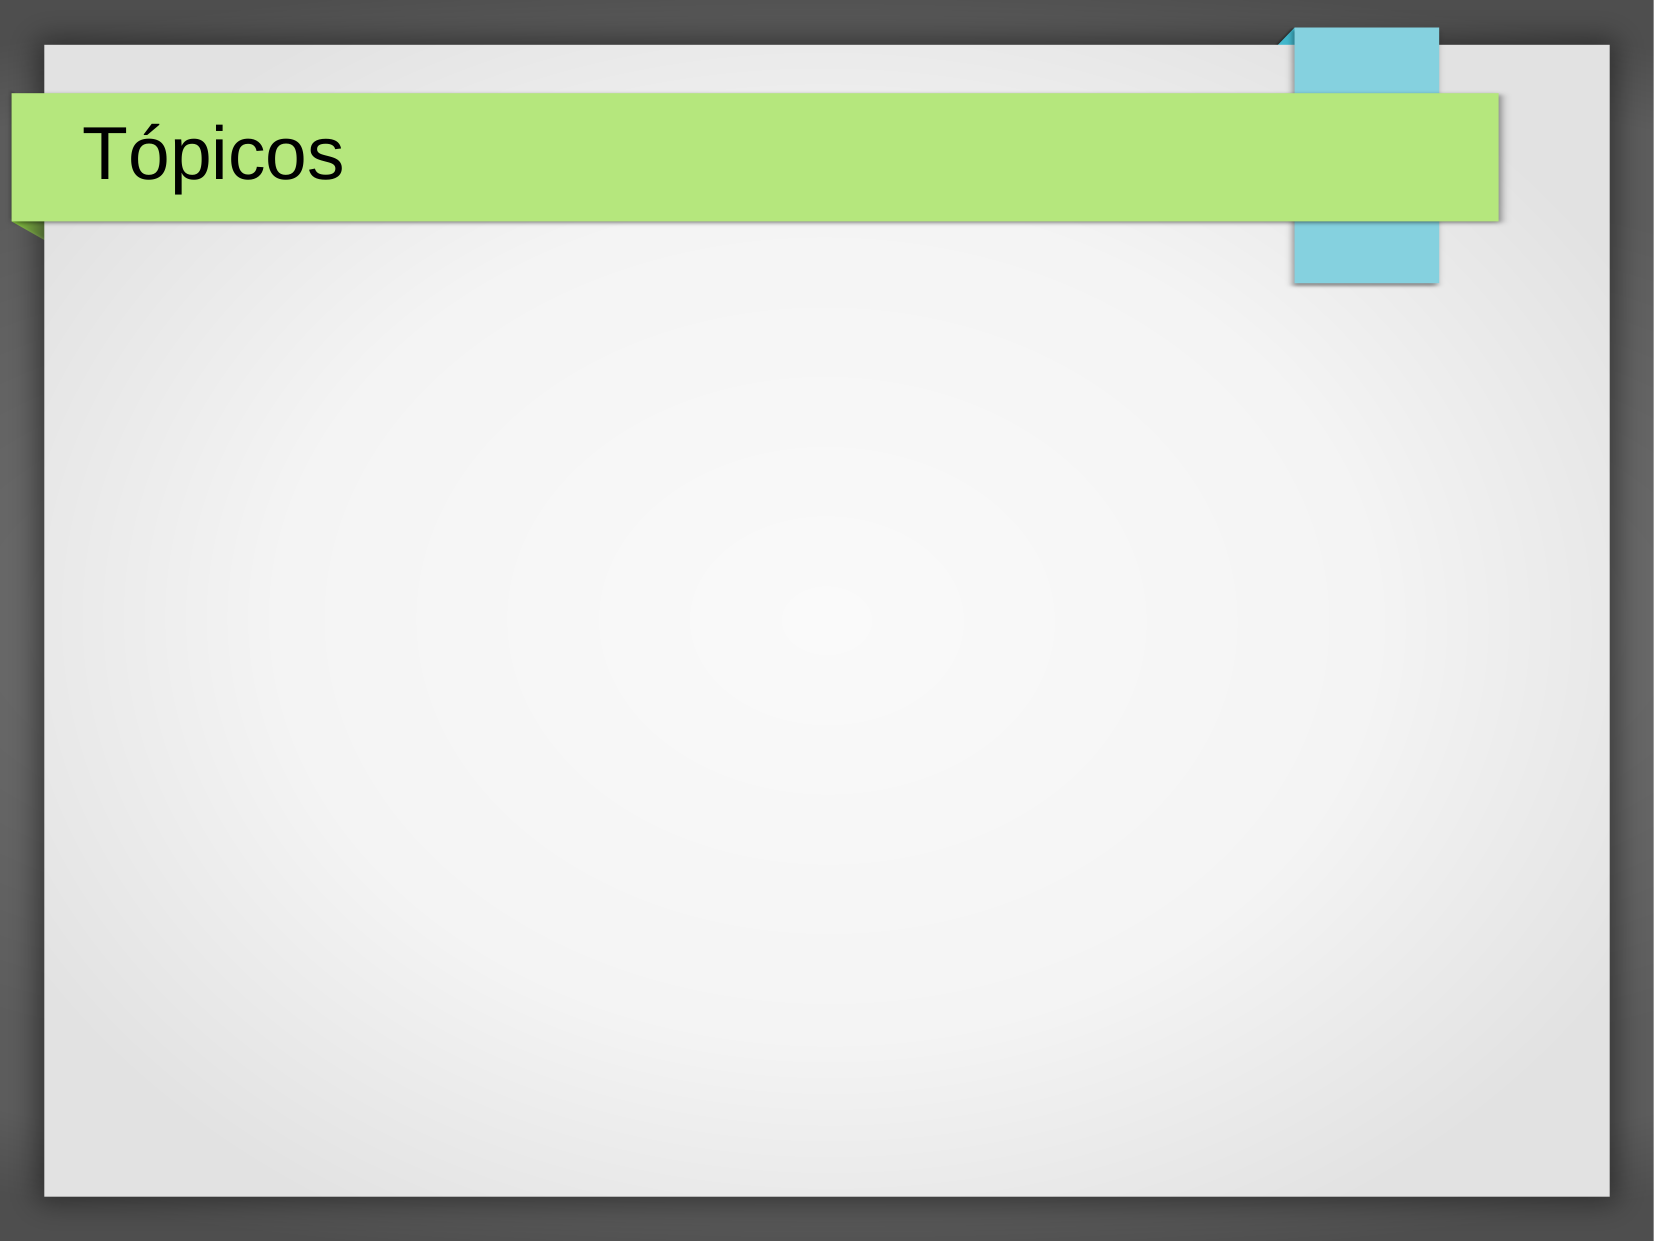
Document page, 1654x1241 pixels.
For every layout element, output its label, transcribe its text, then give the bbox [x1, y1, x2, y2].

picture [0, 0, 1654, 1241]
title Tópicos [82, 94, 1264, 213]
